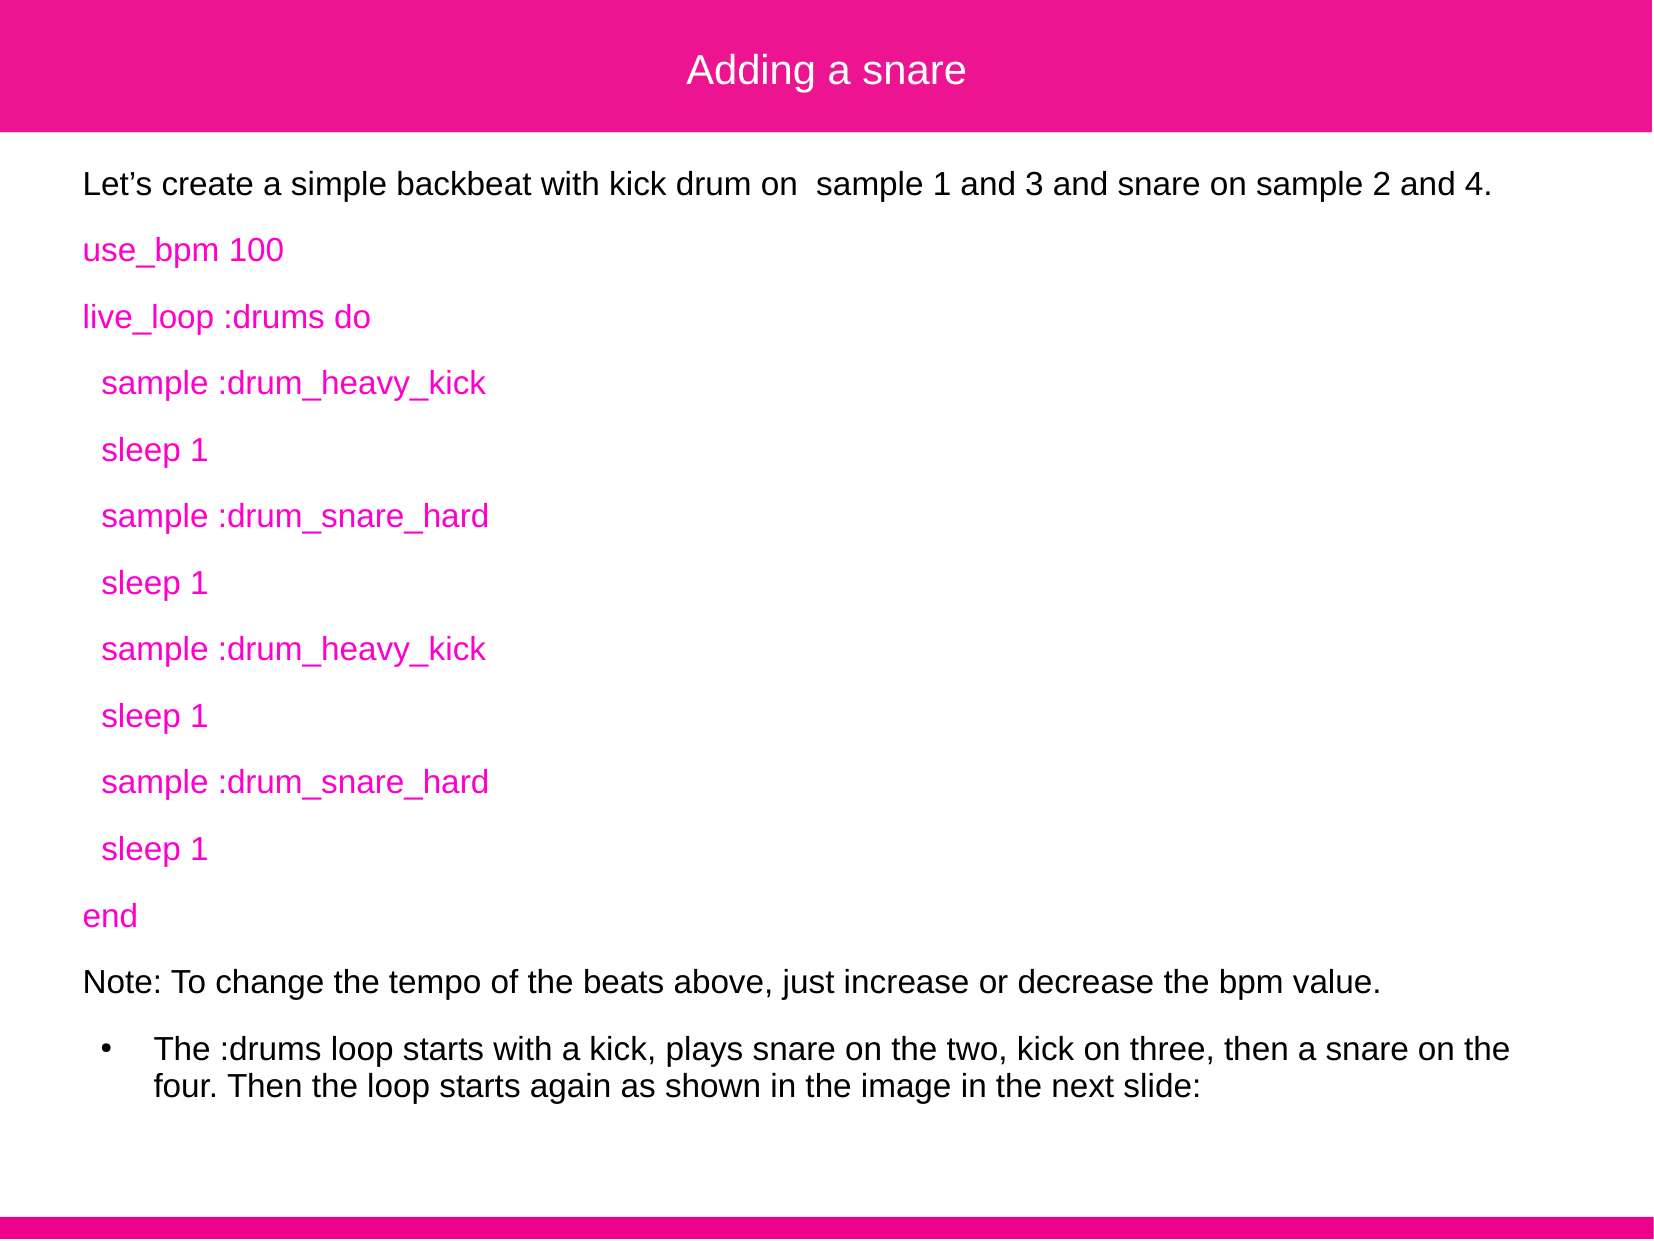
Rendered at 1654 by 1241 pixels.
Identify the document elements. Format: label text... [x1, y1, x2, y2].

list Let’s create a simple backbeat with kick drum on sample 1 and 3 and snare on sample 2 and 4. use_bpm 100 live_loop :drums do sample :drum_heavy_kick sleep 1 sample :drum_snare_hard sleep 1 sample :drum_heavy_kick sleep 1 sample :drum_snare_hard sleep 1 end Note: To change the tempo of the beats above, just increase or decrease the bpm value. The :drums loop starts with a kick, plays snare on the two, kick on three, then a snare on the four. Then the loop starts again as shown in the image in the next slide: [82, 165, 1571, 1201]
picture [0, 0, 1654, 1241]
title Adding a snare [82, 46, 1571, 94]
